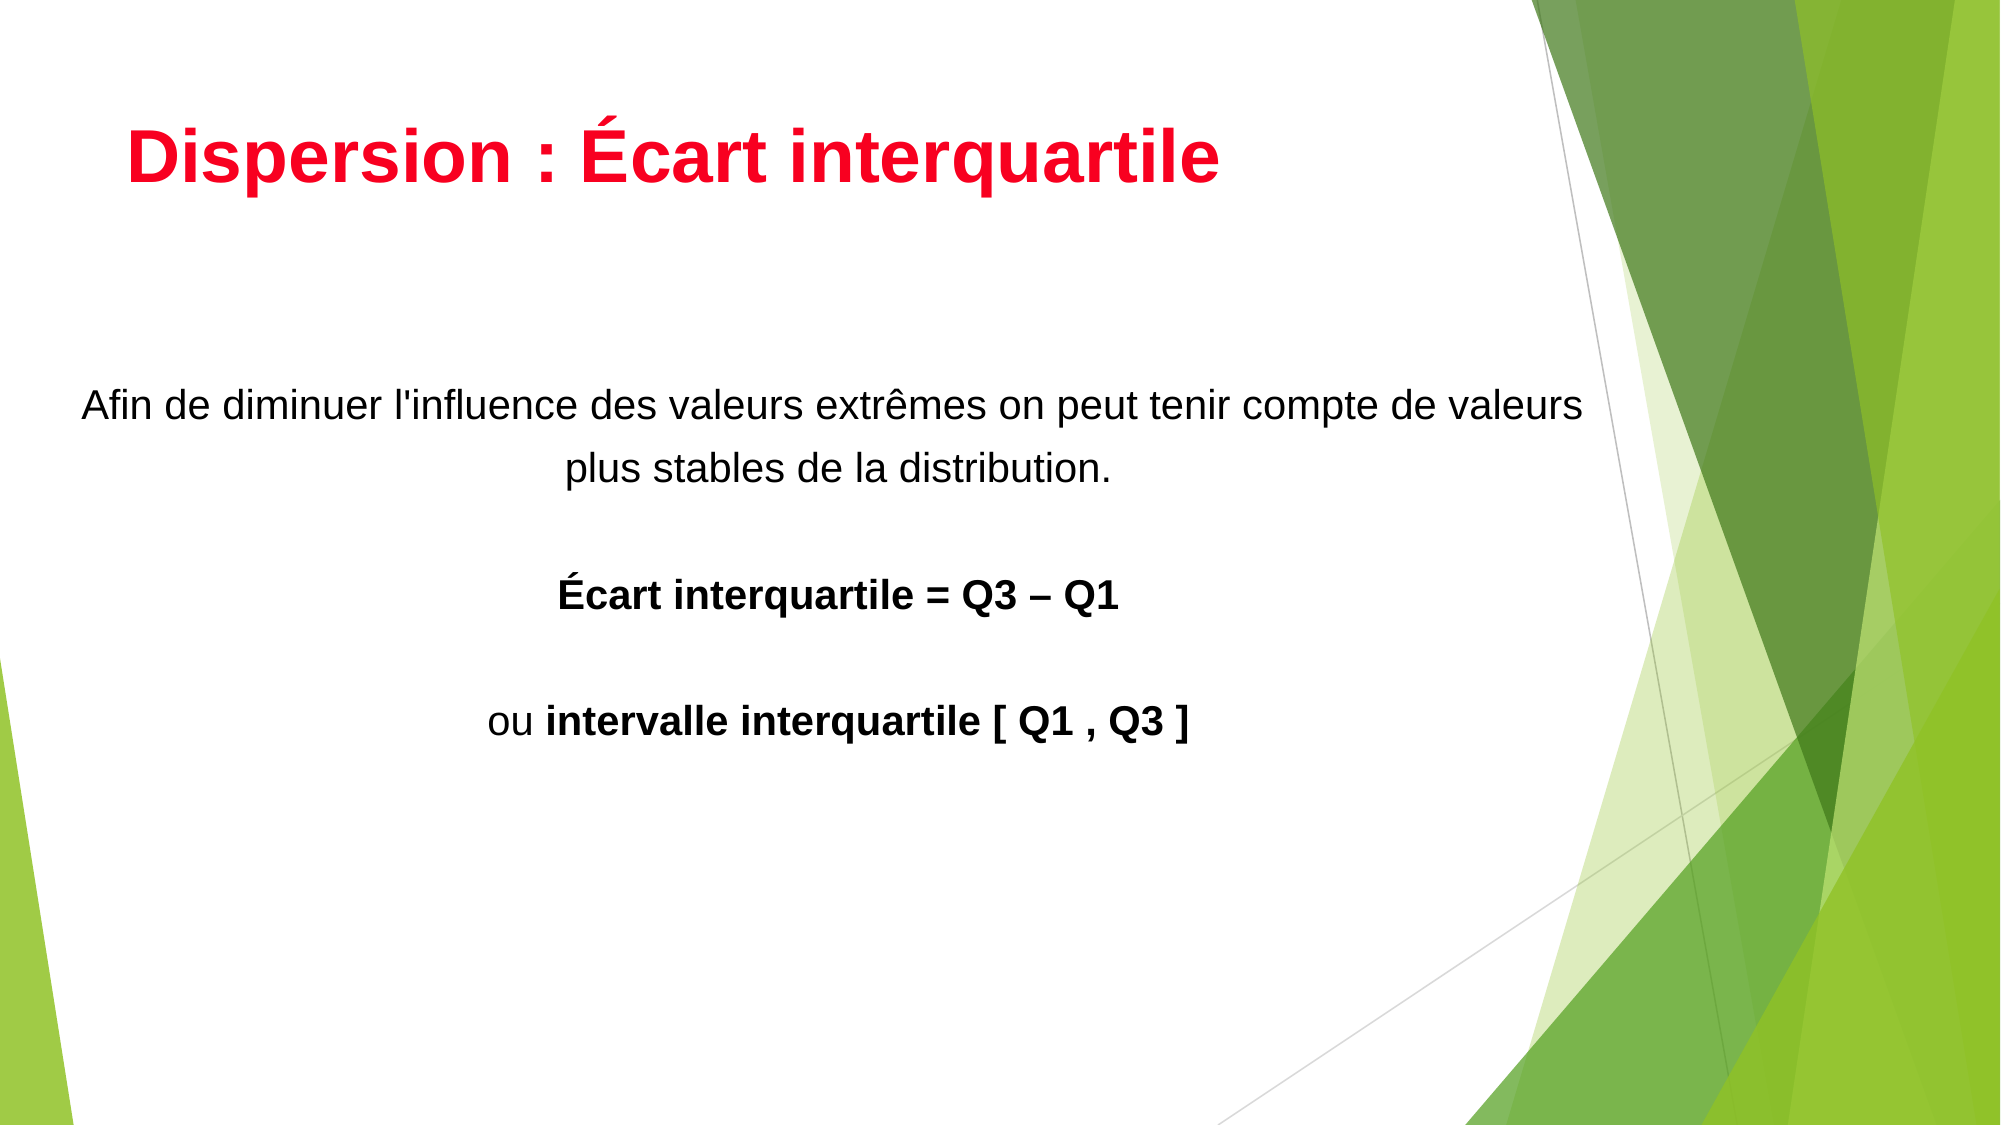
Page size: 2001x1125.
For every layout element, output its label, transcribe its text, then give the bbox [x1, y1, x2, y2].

title Dispersion : Écart interquartile [111, 99, 1522, 235]
list Afin de diminuer l'influence des valeurs extrêmes on peut tenir compte de valeurs plus stables de la distribution. Écart interquartile = Q3 – Q1 ou intervalle interquartile [ Q1 , Q3 ] [35, 318, 1642, 997]
